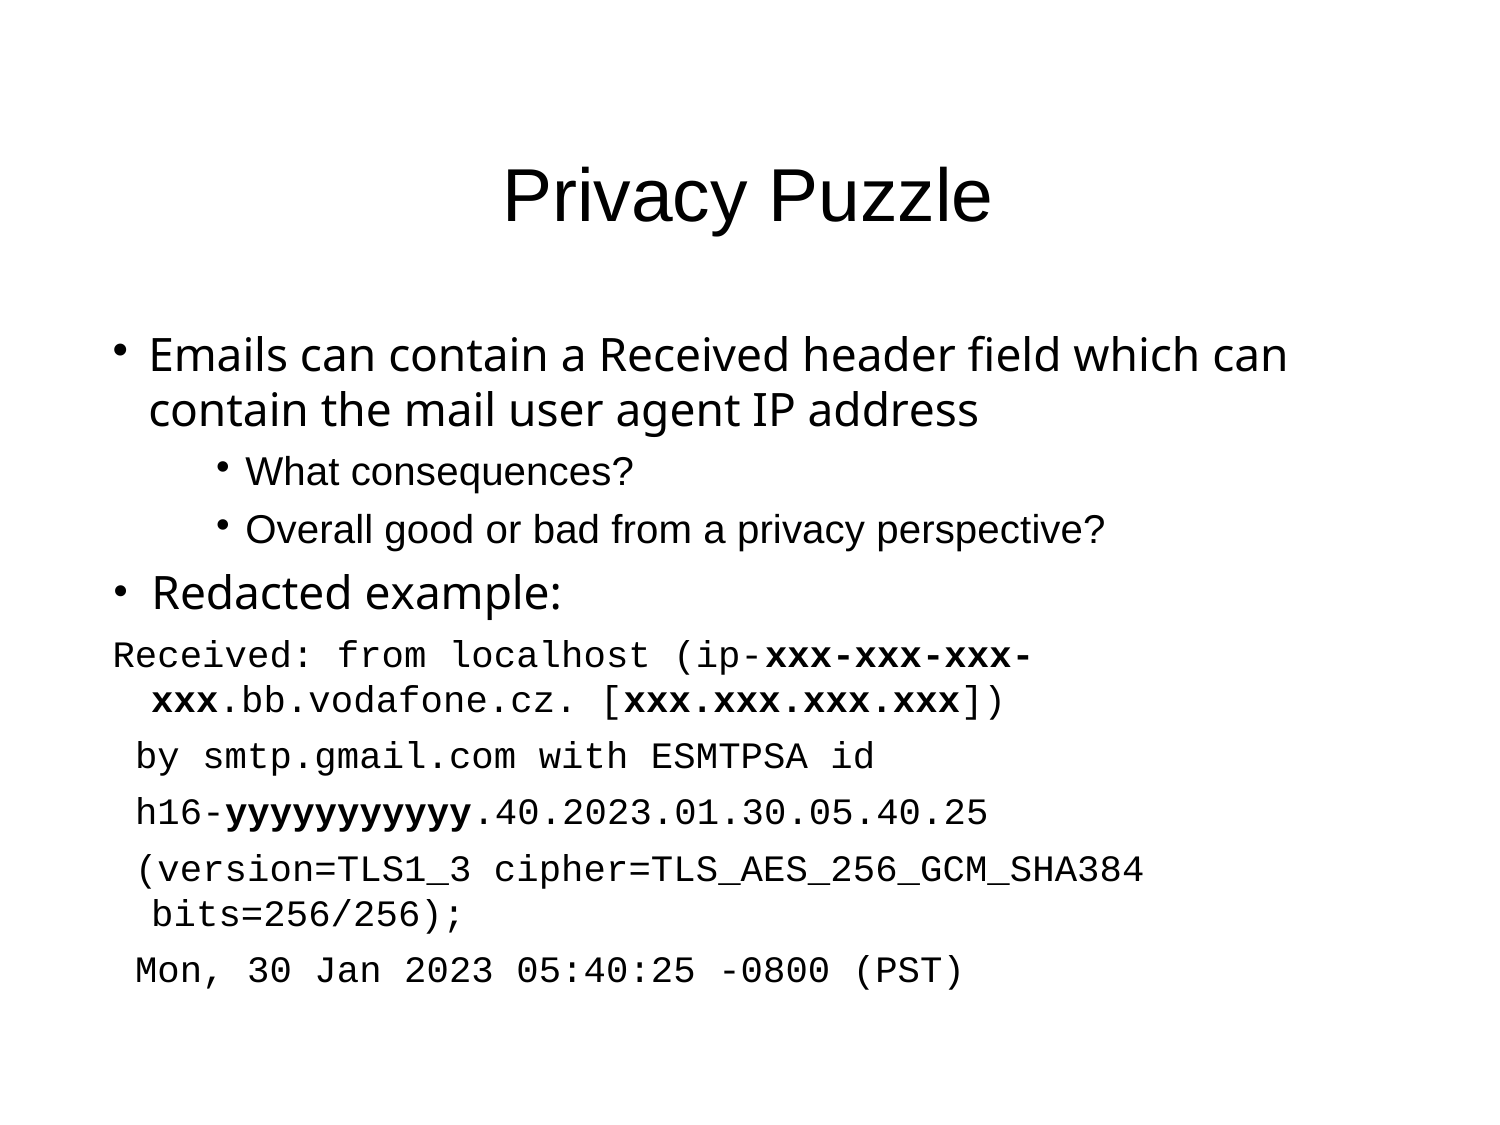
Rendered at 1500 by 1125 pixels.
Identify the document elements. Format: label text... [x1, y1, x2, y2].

title Privacy Puzzle [112, 99, 1384, 284]
list Emails can contain a Received header field which can contain the mail user agent IP address What consequences? Overall good or bad from a privacy perspective? Redacted example: Received: from localhost (ip-xxx-xxx-xxx-xxx.bb.vodafone.cz. [xxx.xxx.xxx.xxx]) by smtp.gmail.com with ESMTPSA id h16-yyyyyyyyyyy.40.2023.01.30.05.40.25 (version=TLS1_3 cipher=TLS_AES_256_GCM_SHA384 bits=256/256); Mon, 30 Jan 2023 05:40:25 -0800 (PST) [112, 324, 1384, 997]
